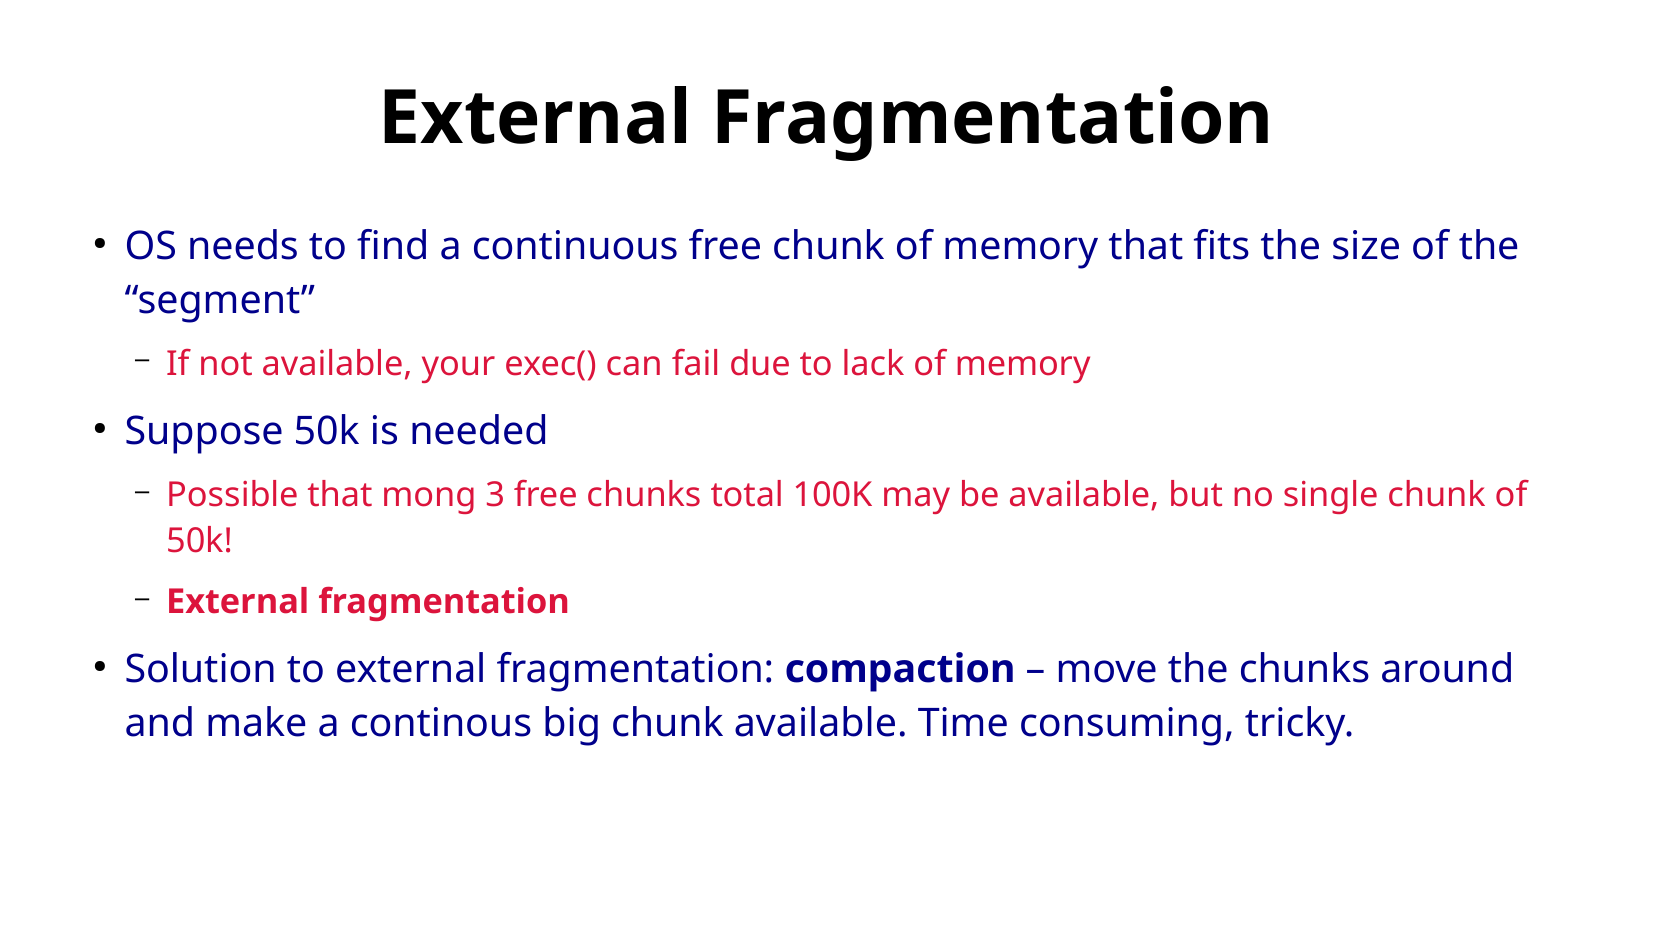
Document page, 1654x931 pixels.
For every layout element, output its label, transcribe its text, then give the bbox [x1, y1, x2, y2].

list OS needs to find a continuous free chunk of memory that fits the size of the “segment” If not available, your exec() can fail due to lack of memory Suppose 50k is needed Possible that mong 3 free chunks total 100K may be available, but no single chunk of 50k! External fragmentation Solution to external fragmentation: compaction – move the chunks around and make a continous big chunk available. Time consuming, tricky. [82, 217, 1571, 758]
title External Fragmentation [82, 30, 1571, 199]
